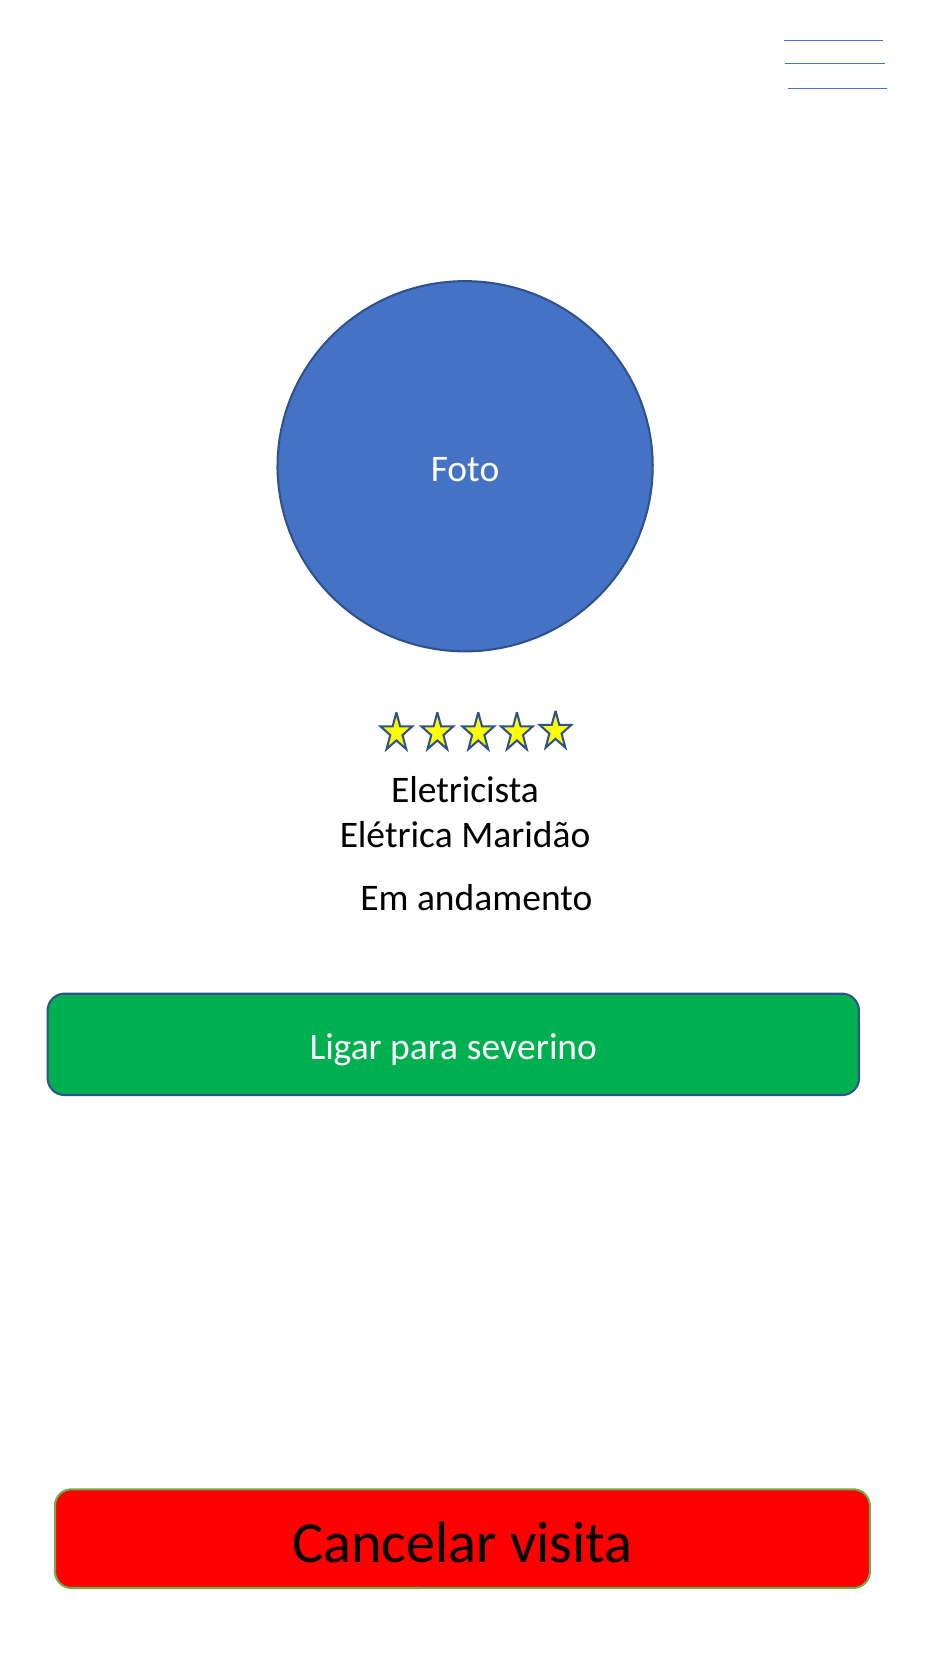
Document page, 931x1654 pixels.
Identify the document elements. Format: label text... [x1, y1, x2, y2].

text_box [421, 712, 454, 750]
text_box [500, 712, 533, 750]
text_box Em andamento [57, 865, 896, 927]
text_box [380, 712, 413, 750]
text_box [462, 712, 495, 750]
text_box Cancelar visita [54, 1489, 870, 1588]
text_box [539, 710, 572, 748]
text_box Foto [277, 281, 653, 652]
text_box Eletricista Elétrica Maridão [220, 757, 710, 864]
text_box Ligar para severino [47, 993, 860, 1096]
